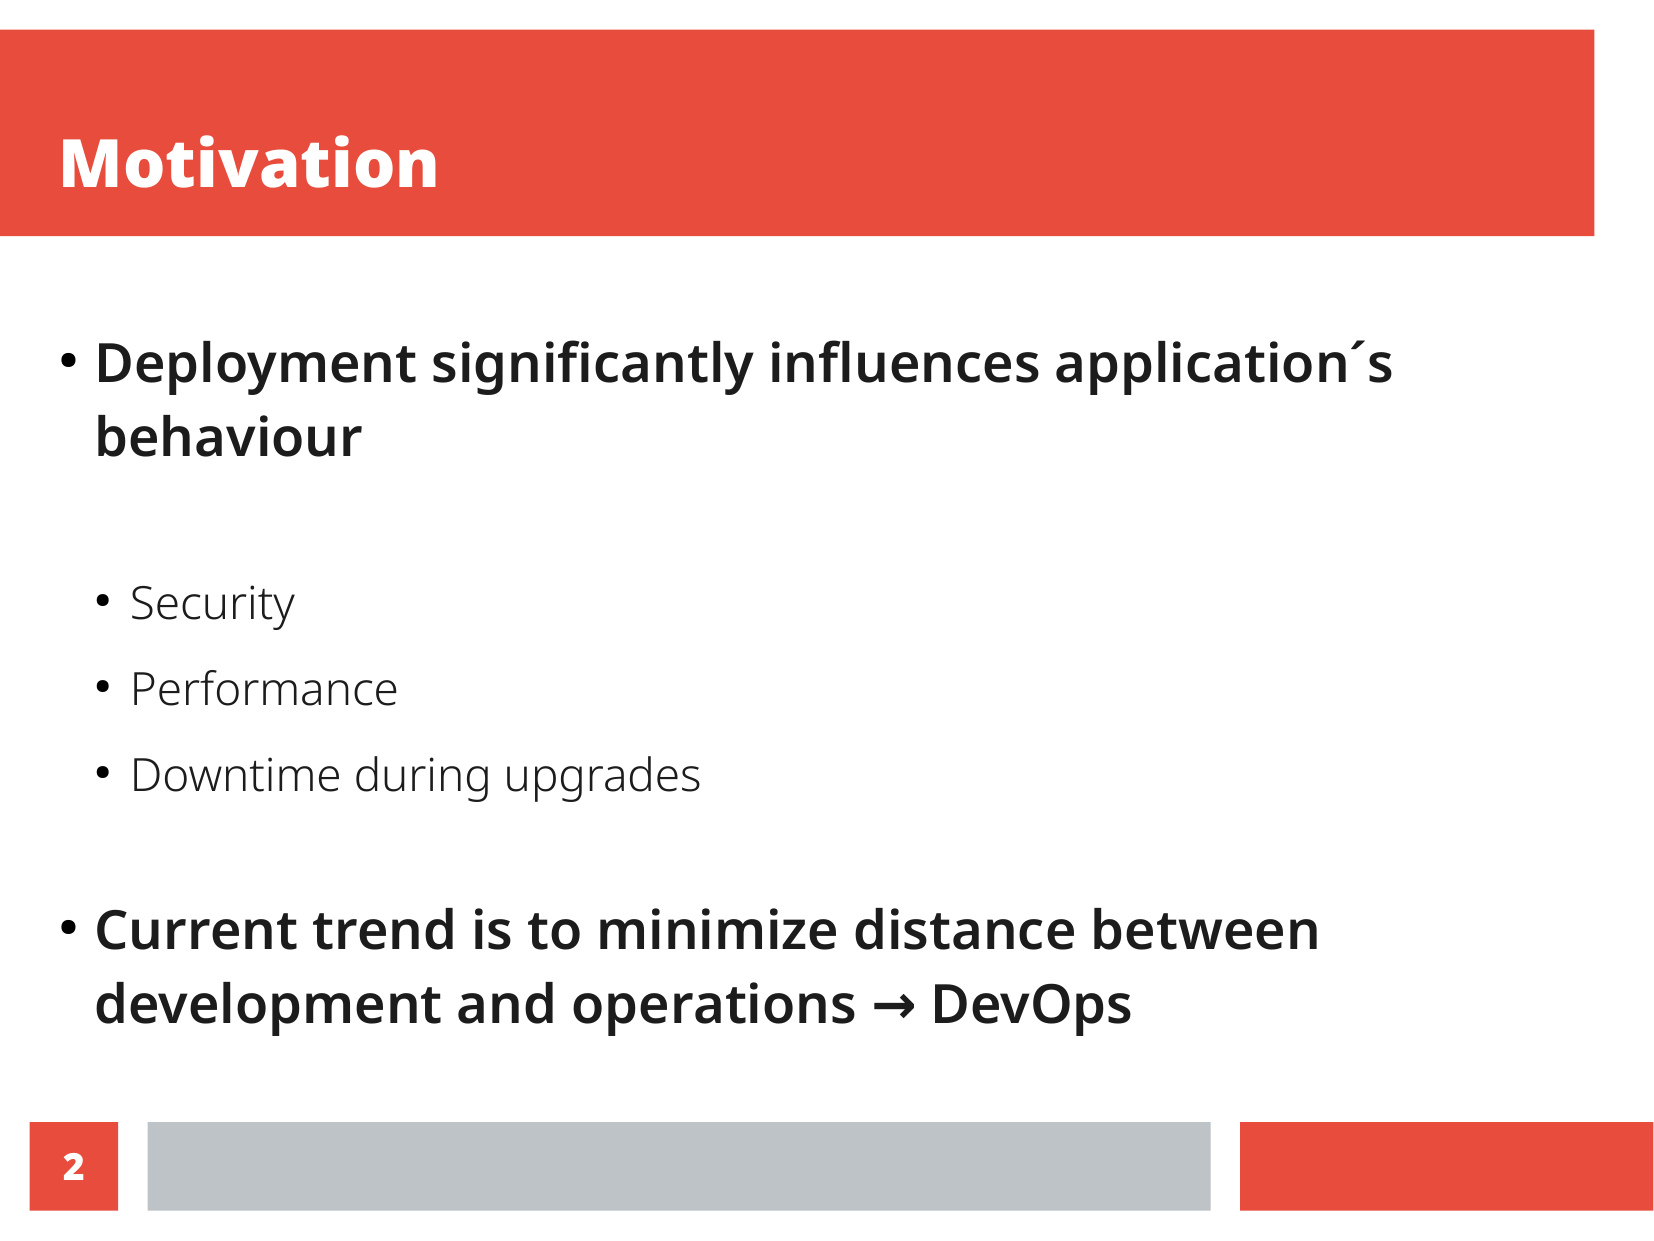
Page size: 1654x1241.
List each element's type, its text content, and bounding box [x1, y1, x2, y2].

list Deployment significantly influences application´s behaviour Security Performance Downtime during upgrades Current trend is to minimize distance between development and operations → DevOps [59, 324, 1565, 1093]
title Motivation [59, 59, 1595, 207]
